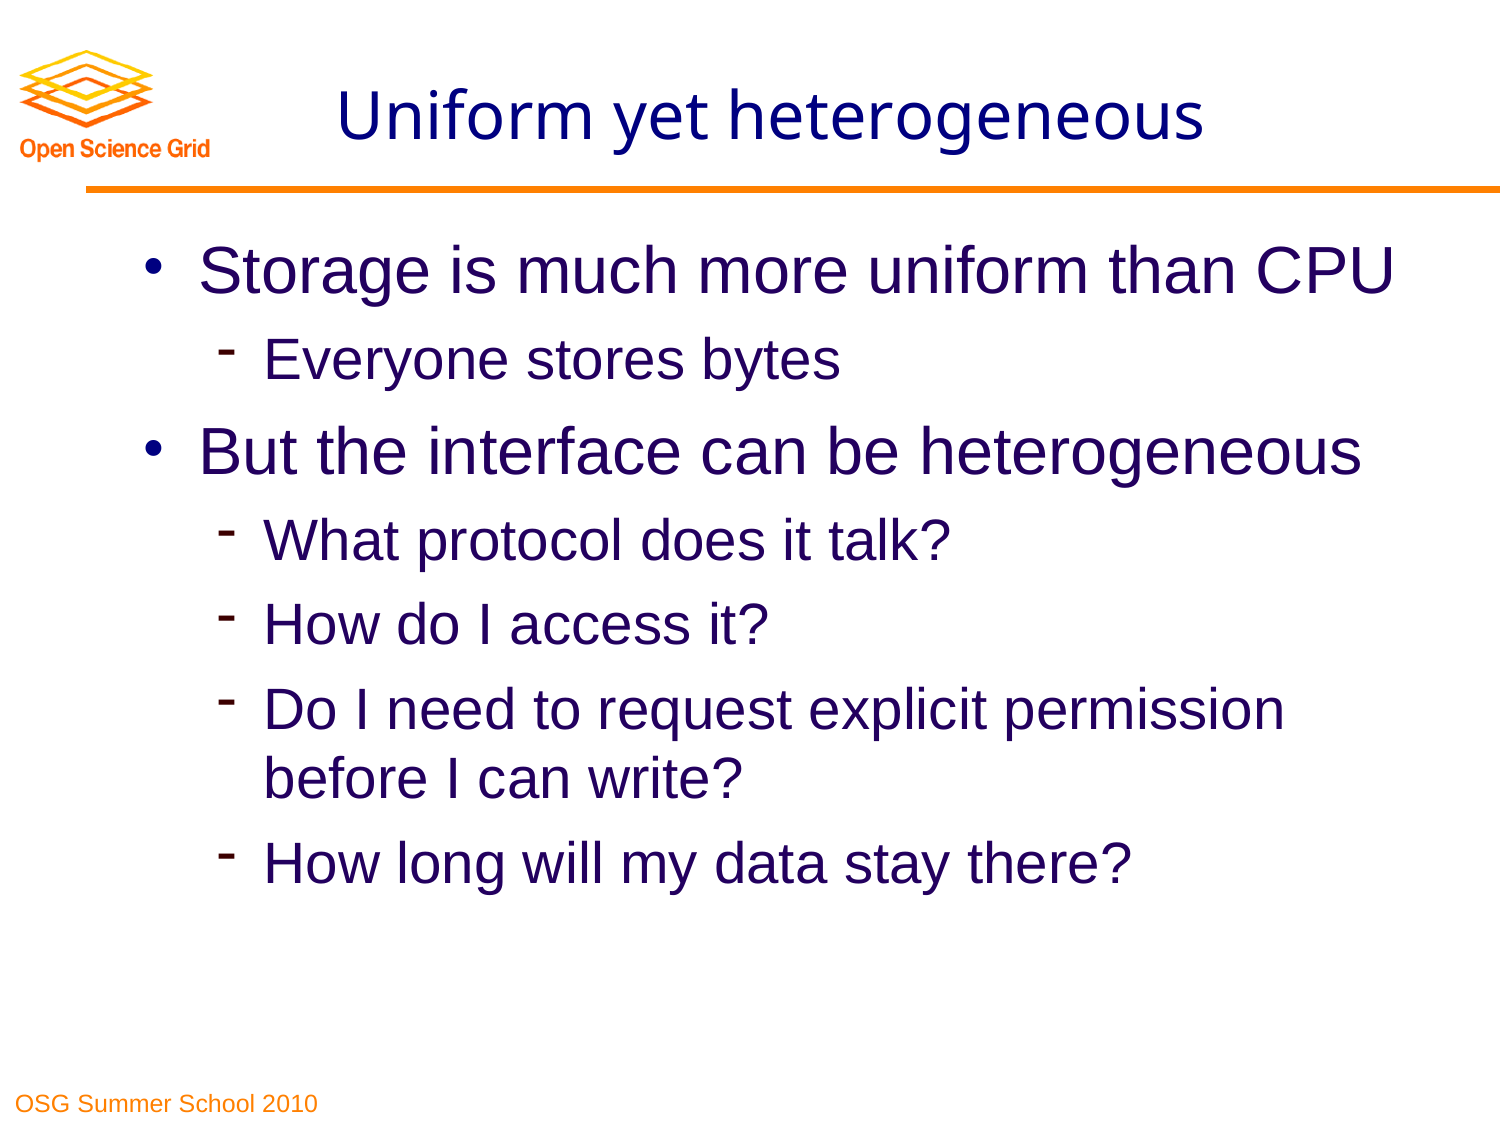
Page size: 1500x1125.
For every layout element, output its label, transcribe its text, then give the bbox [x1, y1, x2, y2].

title Uniform yet heterogeneous [201, 18, 1342, 207]
list Storage is much more uniform than CPU Everyone stores bytes But the interface can be heterogeneous What protocol does it talk? How do I access it? Do I need to request explicit permission before I can write? How long will my data stay there? [127, 218, 1463, 962]
picture [0, 27, 201, 179]
